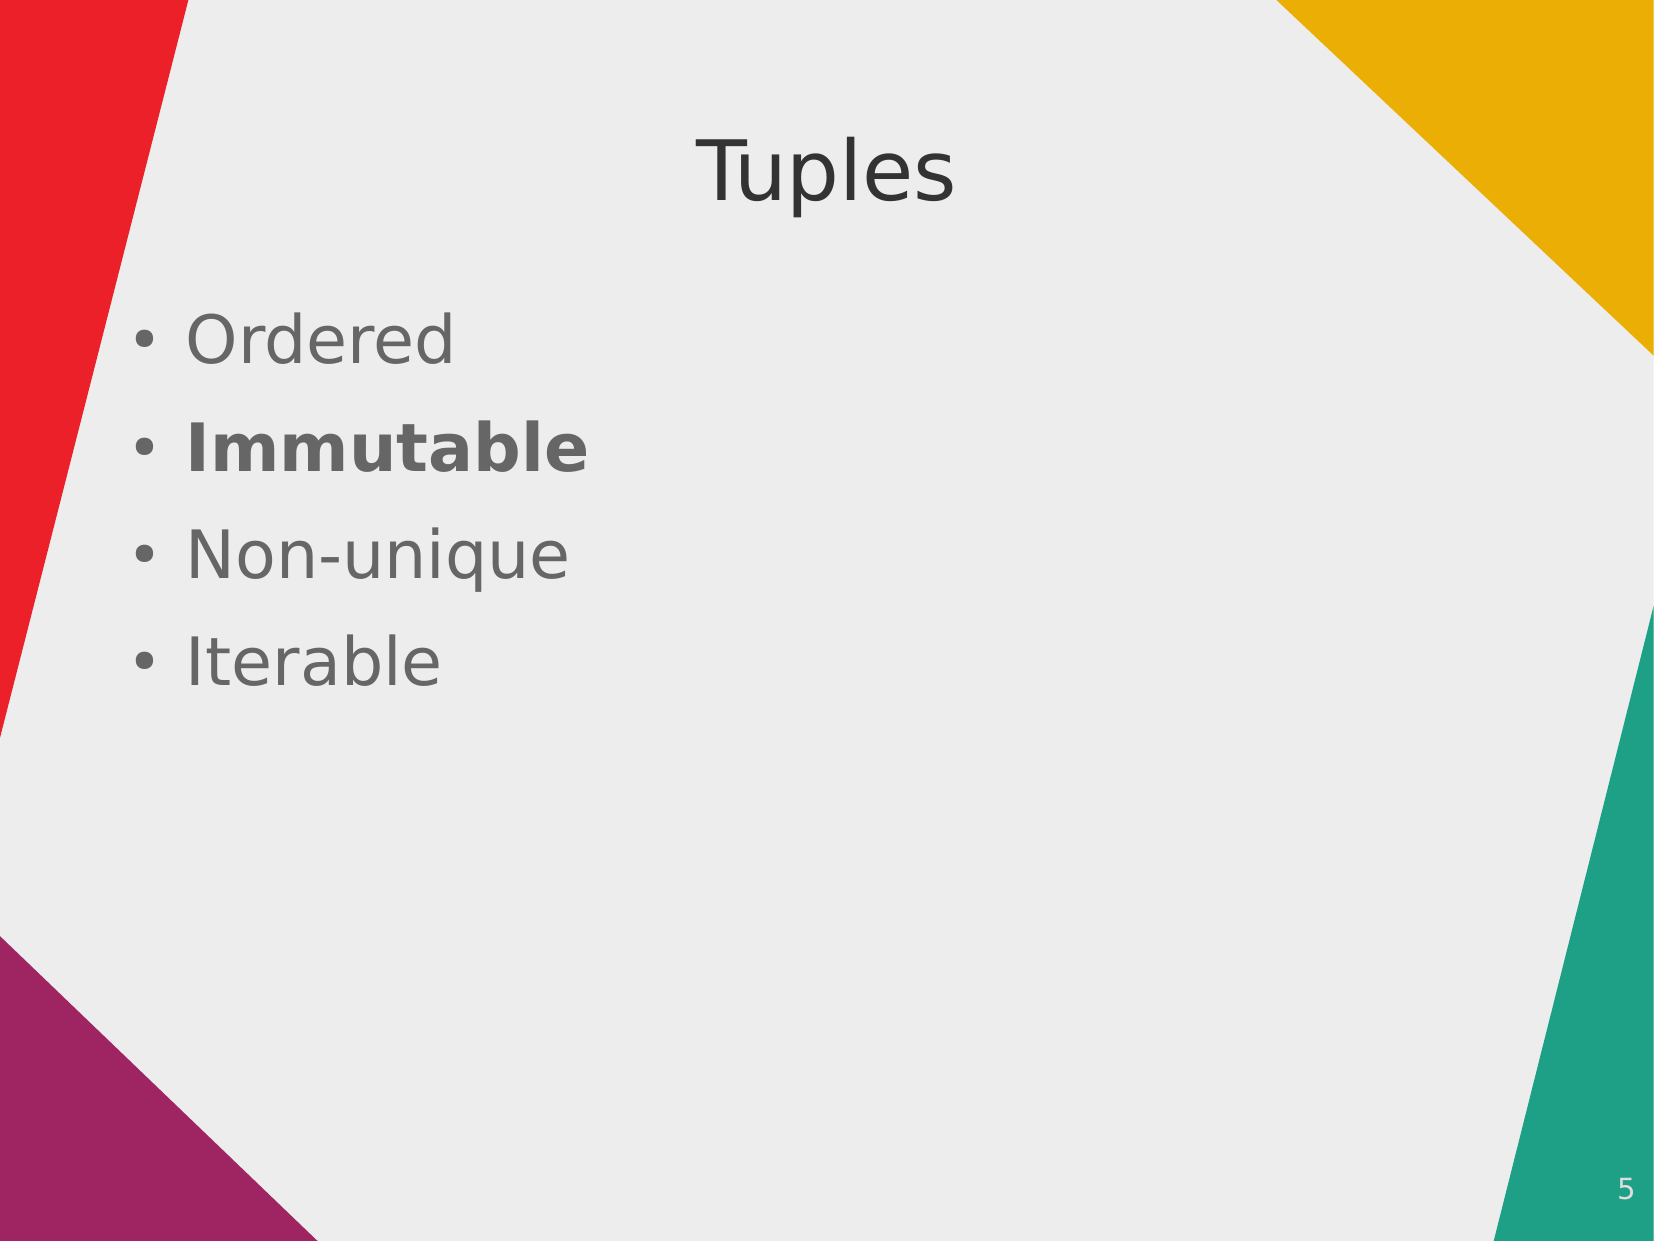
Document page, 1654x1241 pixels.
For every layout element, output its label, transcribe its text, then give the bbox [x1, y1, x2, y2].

title Tuples [114, 73, 1539, 271]
list Ordered Immutable Non-unique Iterable [114, 302, 1539, 1033]
